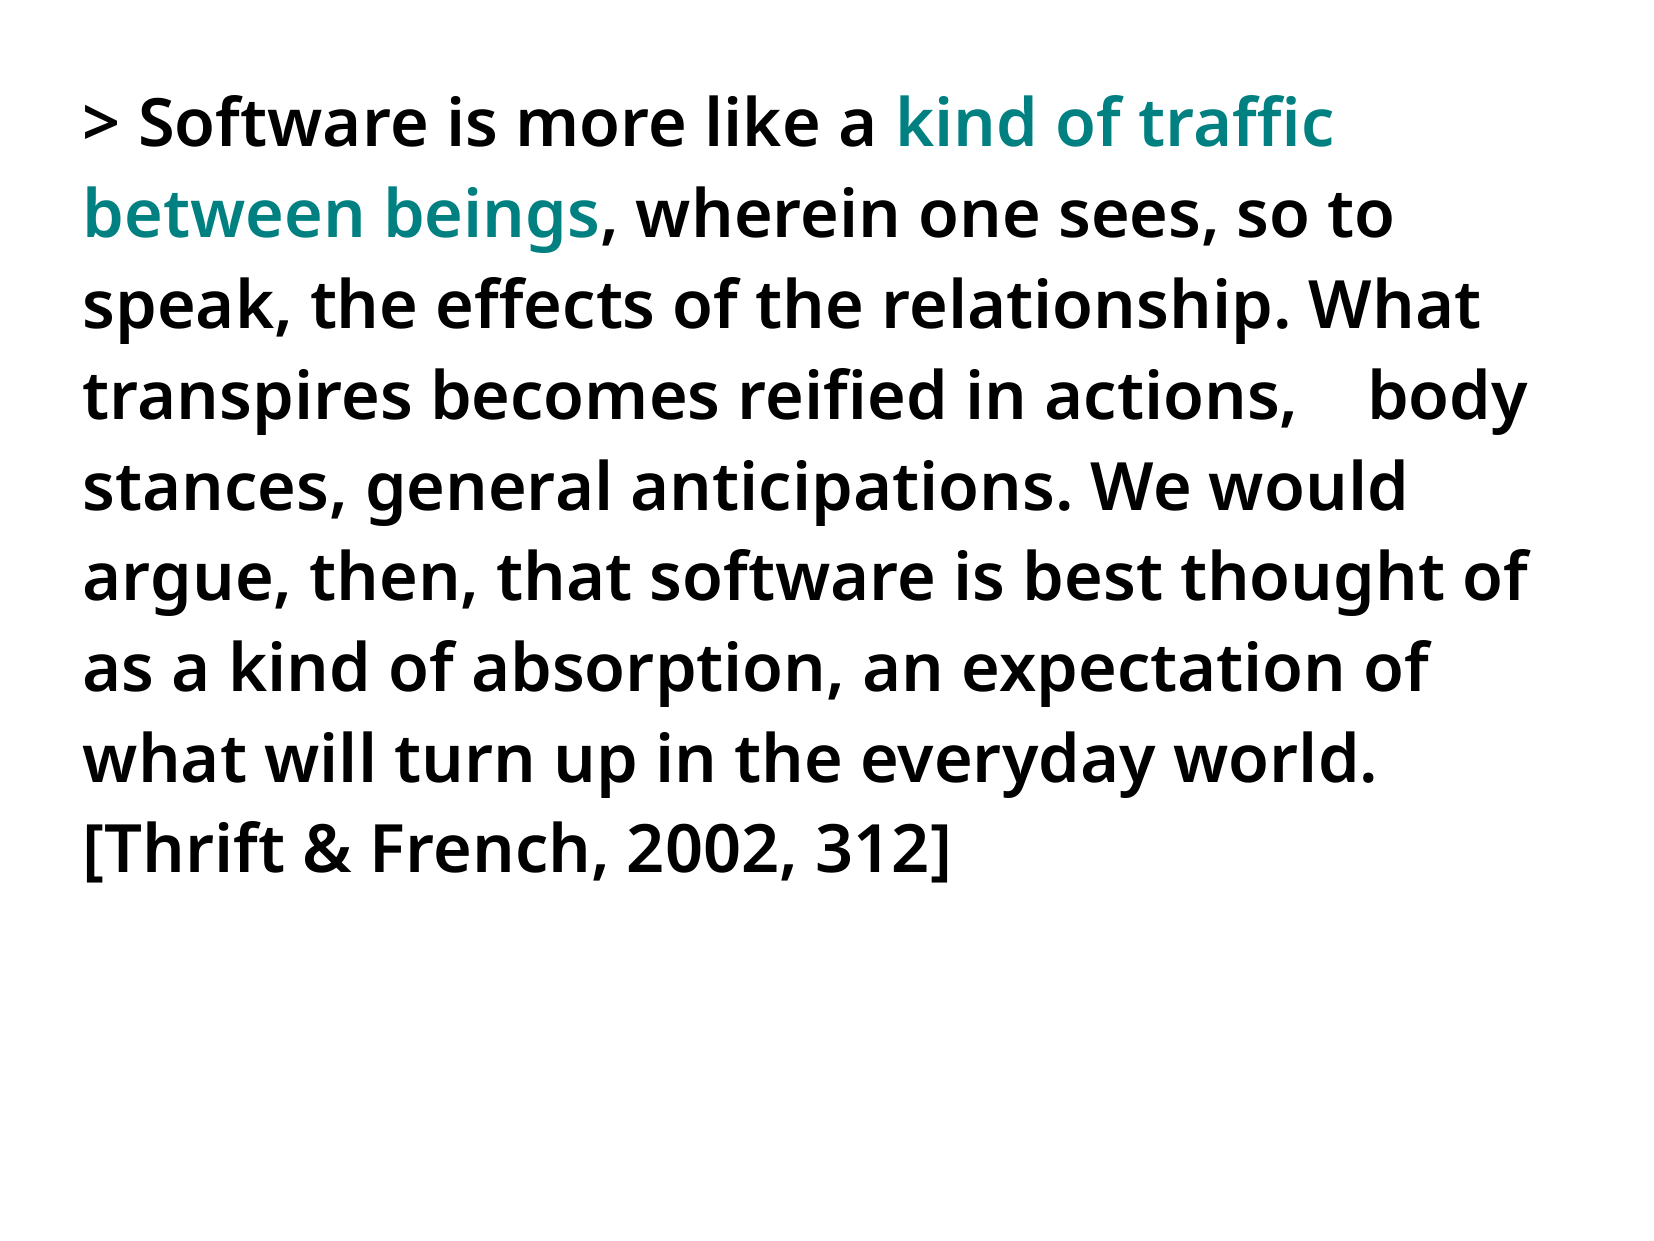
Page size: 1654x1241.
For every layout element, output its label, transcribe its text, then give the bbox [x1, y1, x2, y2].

subtitle > Software is more like a kind of traffic between beings, wherein one sees, so to speak, the effects of the relationship. What transpires becomes reified in actions, body stances, general anticipations. We would argue, then, that software is best thought of as a kind of absorption, an expectation of what will turn up in the everyday world. [Thrift & French, 2002, 312] [82, 49, 1571, 1010]
